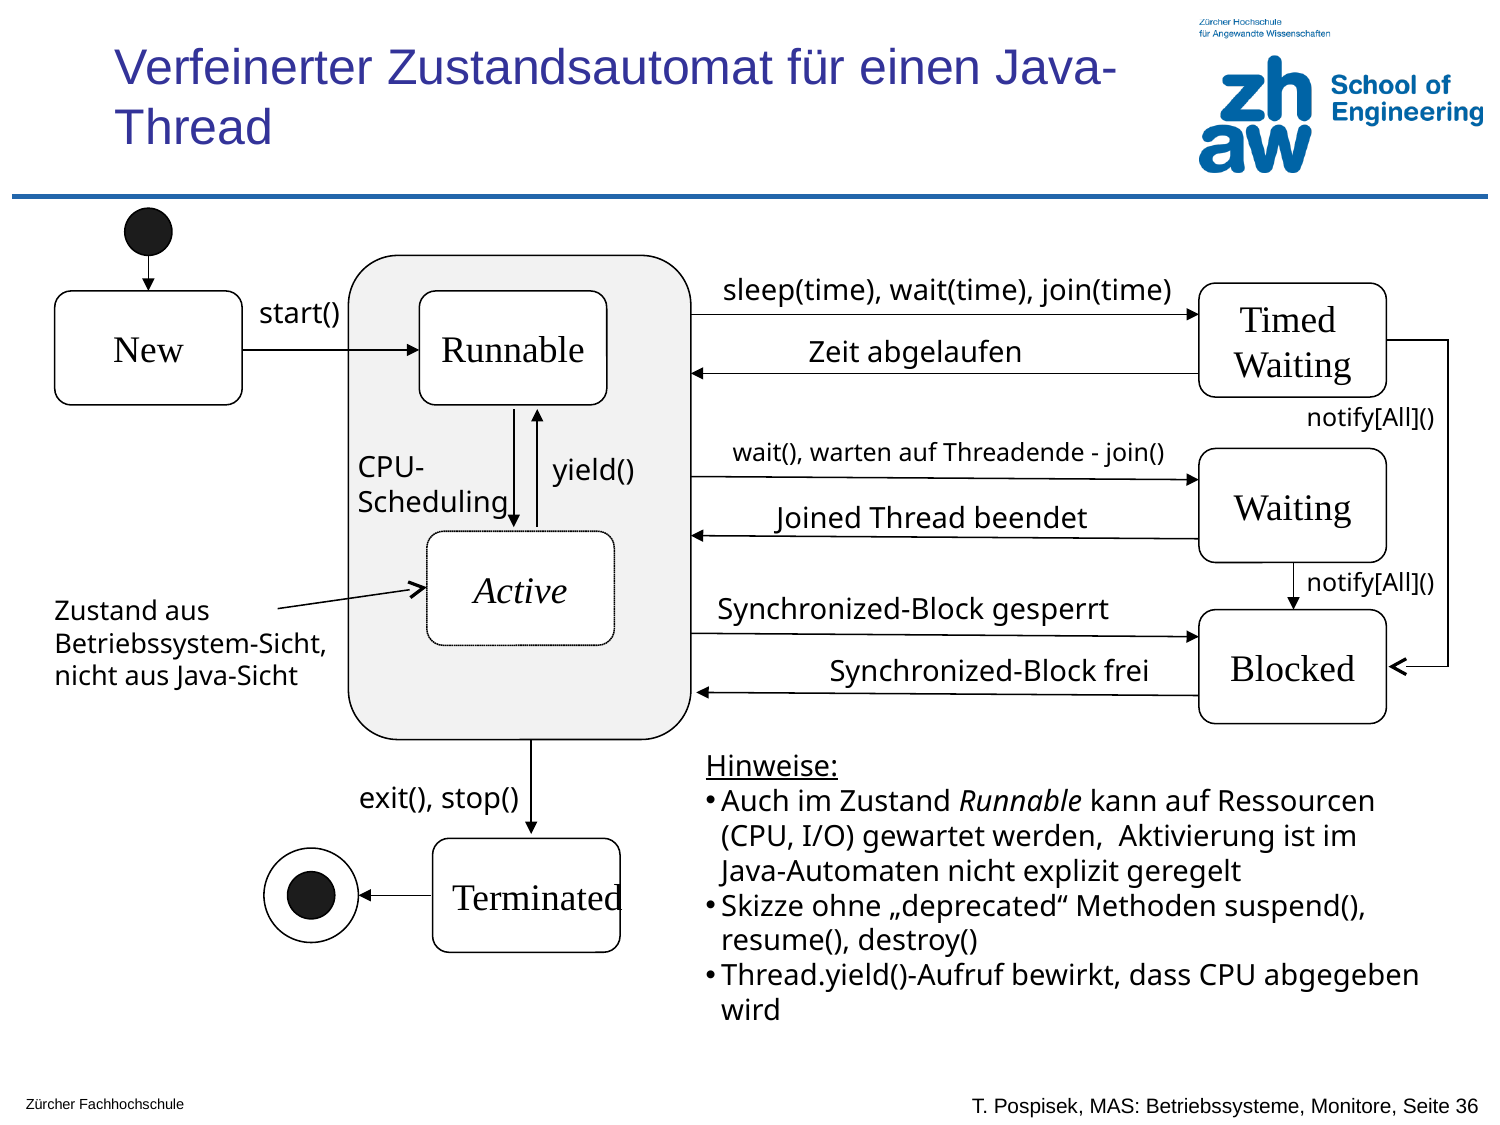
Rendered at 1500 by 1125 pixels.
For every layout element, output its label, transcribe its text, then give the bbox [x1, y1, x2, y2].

text_box Joined Thread beendet [761, 491, 1140, 542]
text_box yield() [537, 444, 650, 494]
text_box sleep(time), wait(time), join(time) [708, 263, 1187, 314]
text_box Hinweise: Auch im Zustand Runnable kann auf Ressourcen (CPU, I/O) gewartet werden, Aktivierung ist im Java-Automaten nicht explizit geregelt Skizze ohne „deprecated“ Methoden suspend(), resume(), destroy() Thread.yield()-Aufruf bewirkt, dass CPU abgegeben wird [690, 739, 1442, 1035]
text_box CPU- Scheduling [342, 441, 524, 526]
text_box Zustand aus Betriebssystem-Sicht, nicht aus Java-Sicht [39, 586, 349, 699]
text_box Timed Waiting [1198, 283, 1387, 398]
text_box Runnable [419, 290, 607, 405]
picture [1199, 19, 1483, 173]
text_box Blocked [1198, 609, 1387, 724]
text_box start() [244, 287, 355, 338]
text_box Active [426, 531, 615, 646]
text_box [124, 208, 172, 256]
text_box New [54, 290, 243, 405]
text_box [263, 848, 359, 943]
text_box Waiting [1198, 448, 1387, 563]
text_box notify[All]() [1291, 394, 1450, 440]
text_box Synchronized-Block frei [814, 645, 1187, 696]
title Verfeinerter Zustandsautomat für einen Java-Thread [99, 50, 1158, 163]
text_box [348, 255, 691, 740]
text_box Terminated [432, 838, 621, 953]
text_box Zeit abgelaufen [793, 326, 1038, 377]
text_box notify[All]() [1291, 559, 1447, 605]
text_box Synchronized-Block gesperrt [702, 582, 1125, 633]
text_box exit(), stop() [344, 772, 530, 822]
text_box wait(), warten auf Threadende - join() [717, 429, 1187, 475]
